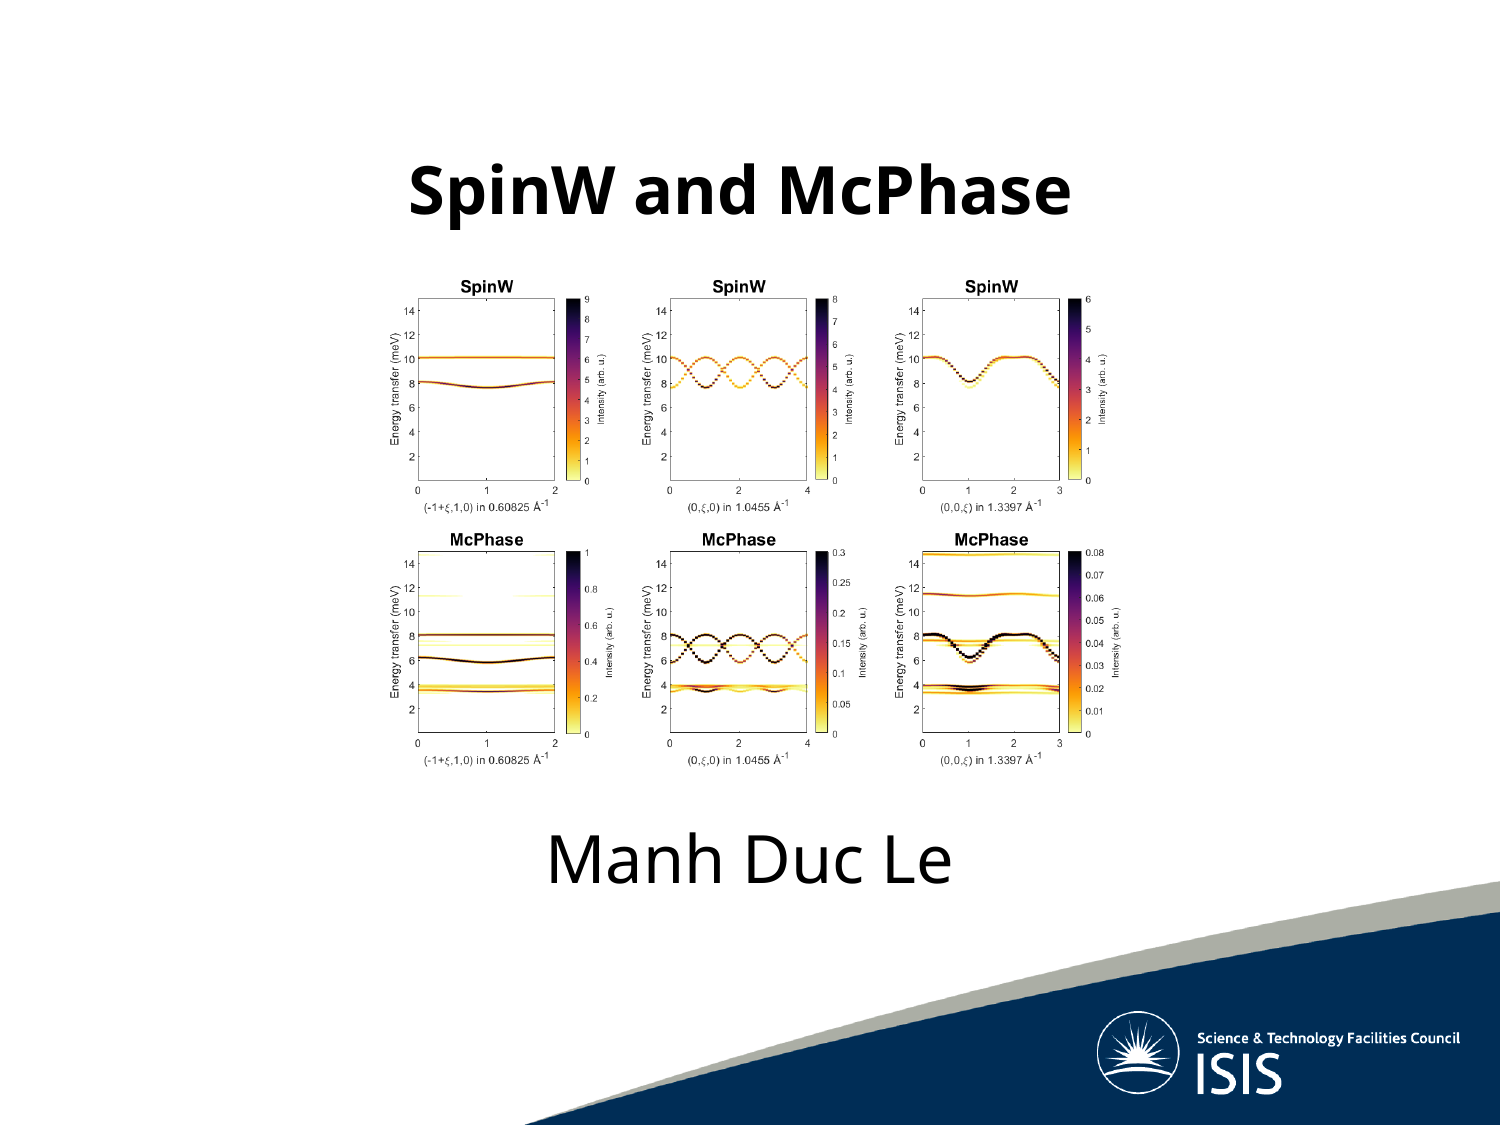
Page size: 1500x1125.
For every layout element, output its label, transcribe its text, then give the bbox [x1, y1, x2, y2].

picture [0, 879, 1500, 1125]
title SpinW and McPhase [103, 28, 1379, 350]
subtitle Manh Duc Le [225, 763, 1276, 1002]
picture [301, 258, 1199, 792]
